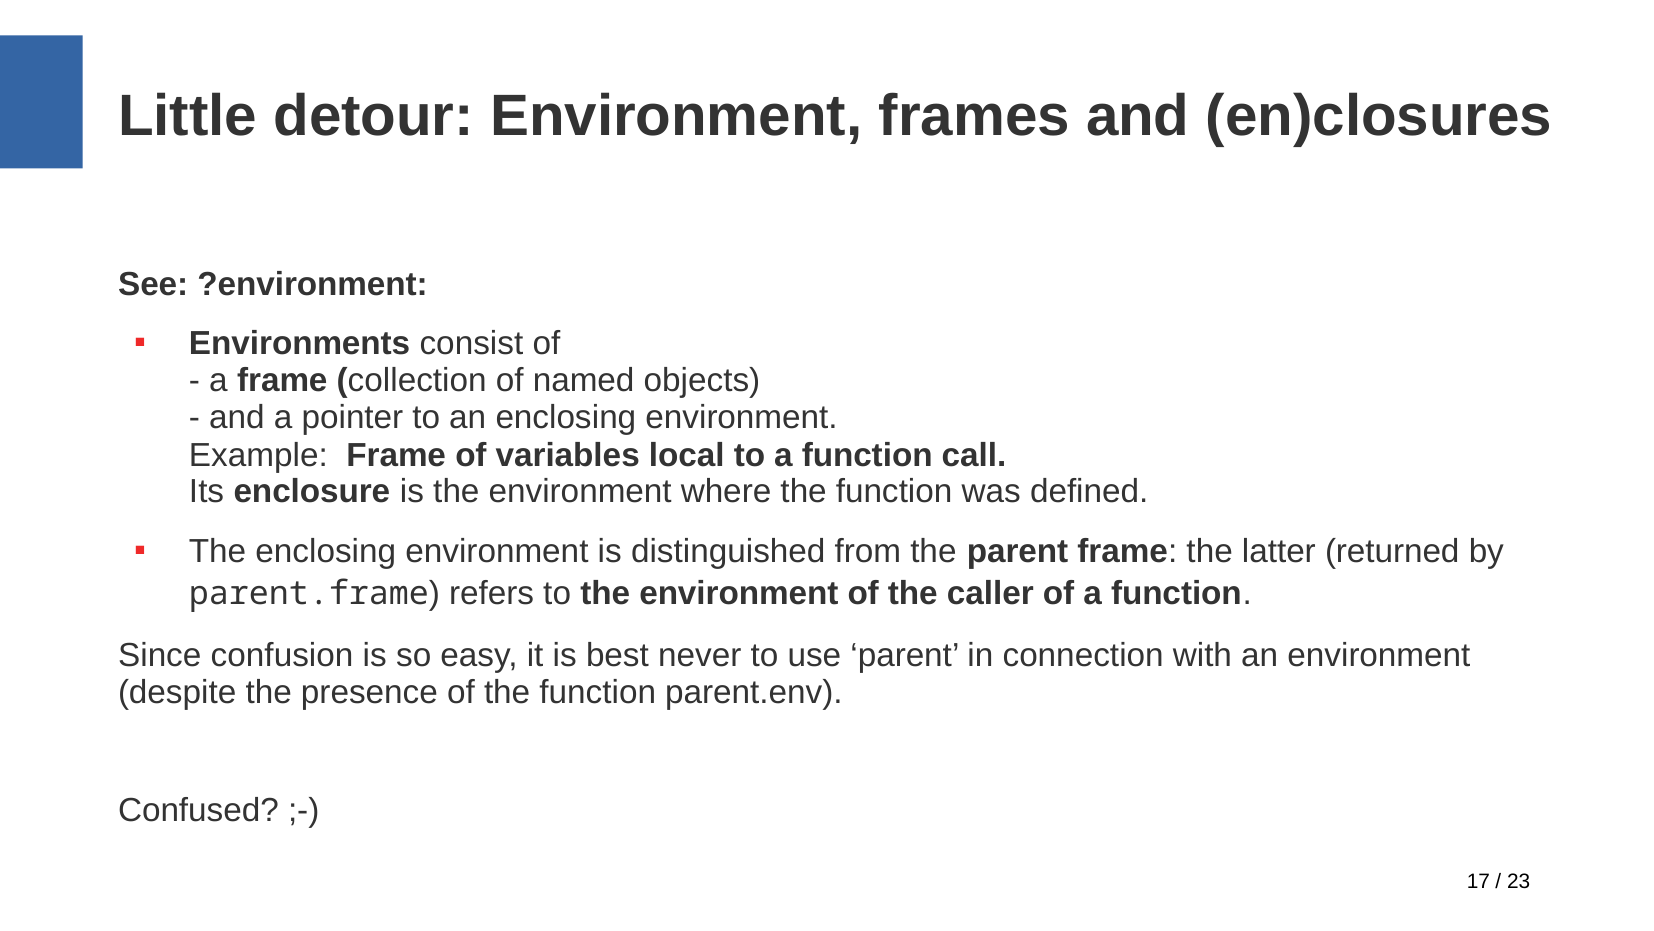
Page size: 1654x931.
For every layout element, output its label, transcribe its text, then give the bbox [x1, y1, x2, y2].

list See: ?environment: Environments consist of - a frame (collection of named objects) - and a pointer to an enclosing environment. Example: Frame of variables local to a function call. Its enclosure is the environment where the function was defined. The enclosing environment is distinguished from the parent frame: the latter (returned by parent.frame) refers to the environment of the caller of a function. Since confusion is so easy, it is best never to use ‘parent’ in connection with an environment (despite the presence of the function parent.env). Confused? ;-) [118, 265, 1536, 806]
title Little detour: Environment, frames and (en)closures [118, 37, 1571, 193]
